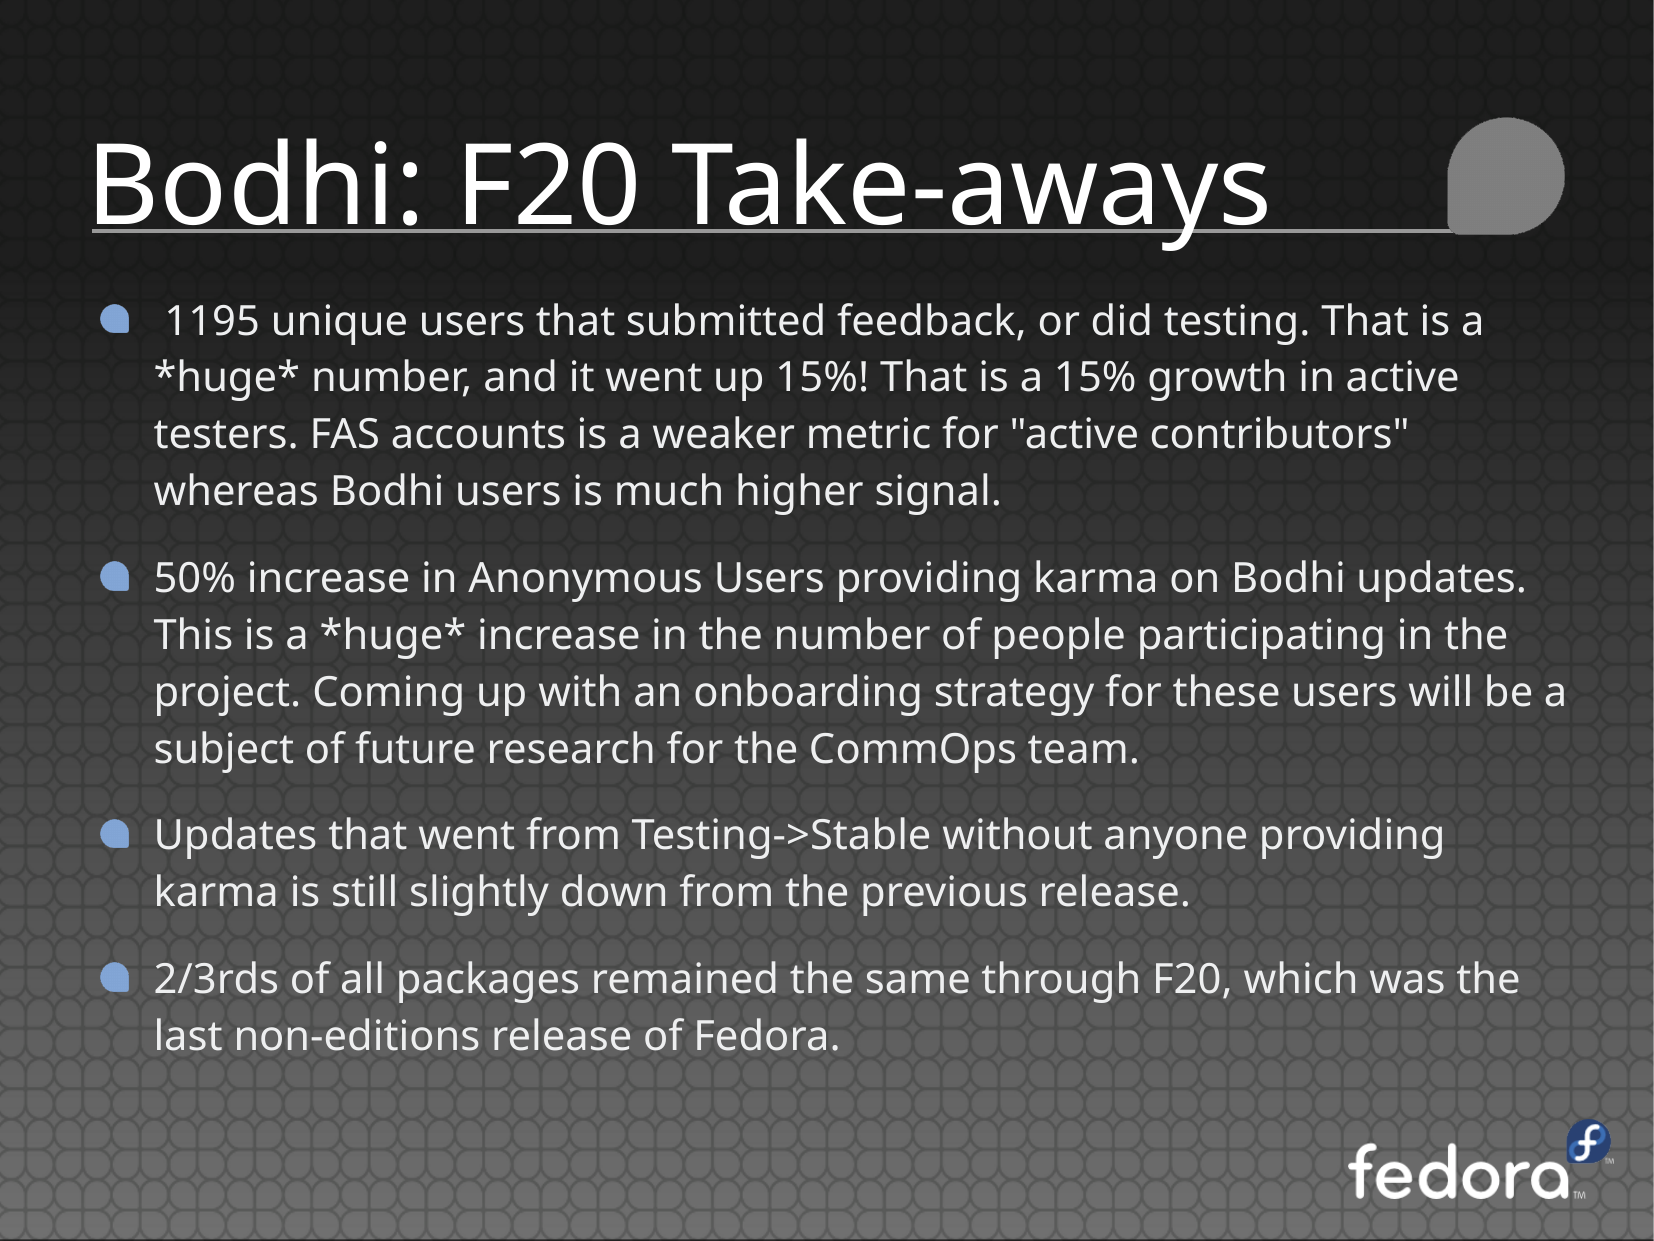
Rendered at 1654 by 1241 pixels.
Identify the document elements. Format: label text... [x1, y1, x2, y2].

picture [0, 0, 1654, 1241]
title Bodhi: F20 Take-aways [86, 112, 1576, 249]
list 1195 unique users that submitted feedback, or did testing. That is a *huge* number, and it went up 15%! That is a 15% growth in active testers. FAS accounts is a weaker metric for "active contributors" whereas Bodhi users is much higher signal. 50% increase in Anonymous Users providing karma on Bodhi updates. This is a *huge* increase in the number of people participating in the project. Coming up with an onboarding strategy for these users will be a subject of future research for the CommOps team. Updates that went from Testing->Stable without anyone providing karma is still slightly down from the previous release. 2/3rds of all packages remained the same through F20, which was the last non-editions release of Fedora. [82, 290, 1571, 1010]
